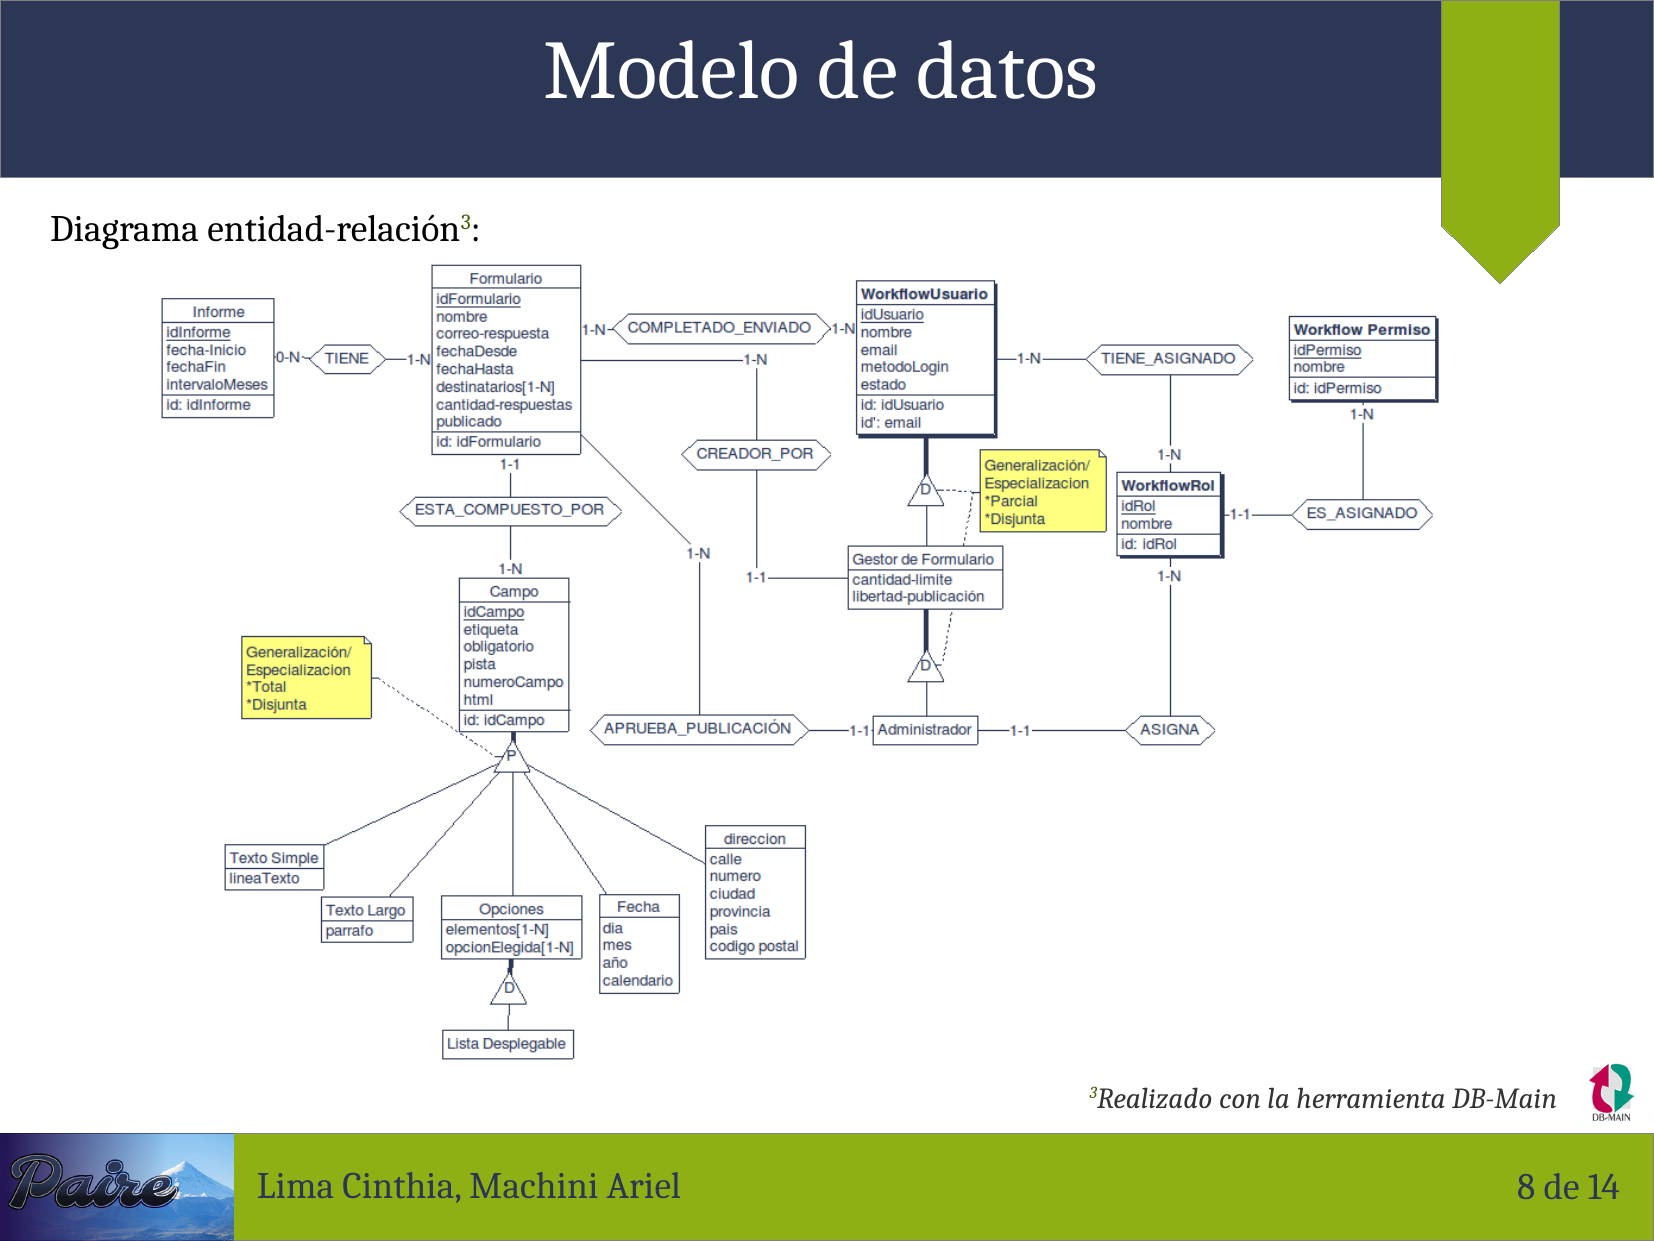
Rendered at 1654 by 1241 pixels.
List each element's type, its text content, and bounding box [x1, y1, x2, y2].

text_box [0, 0, 1654, 284]
text_box Diagrama entidad-relación3: [35, 200, 579, 343]
text_box <number> de 14 [1494, 1158, 1654, 1241]
picture [145, 247, 1453, 1075]
picture [0, 1133, 234, 1241]
text_box [234, 1133, 1654, 1241]
text_box Modelo de datos [342, 15, 1300, 130]
text_box 3Realizado con la herramienta DB-Main [1074, 1074, 1572, 1124]
text_box Lima Cinthia, Machini Ariel [242, 1157, 715, 1217]
picture [1572, 1051, 1653, 1131]
